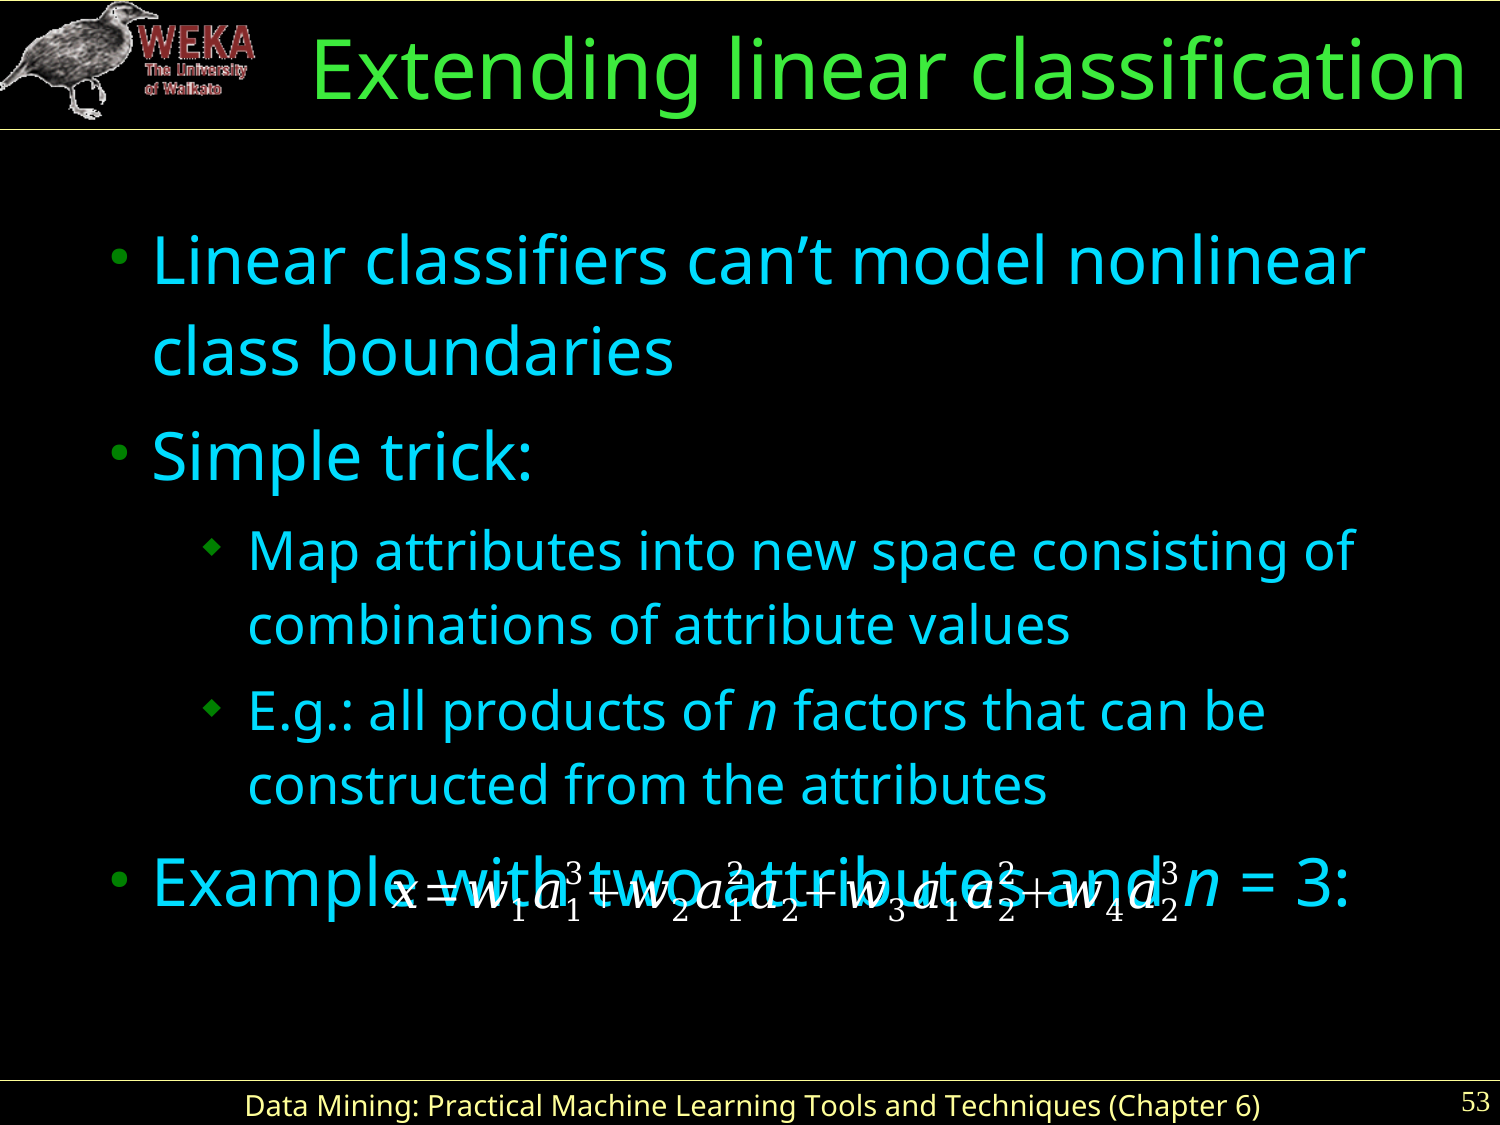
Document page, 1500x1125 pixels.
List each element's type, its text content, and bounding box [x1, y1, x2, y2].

title Extending linear classification [295, 0, 1500, 148]
picture [0, 1, 266, 129]
chart [383, 856, 1185, 929]
list Linear classifiers can’t model nonlinear class boundaries Simple trick: Map attributes into new space consisting of combinations of attribute values E.g.: all products of n factors that can be constructed from the attributes Example with two attributes and n = 3: [93, 205, 1406, 881]
